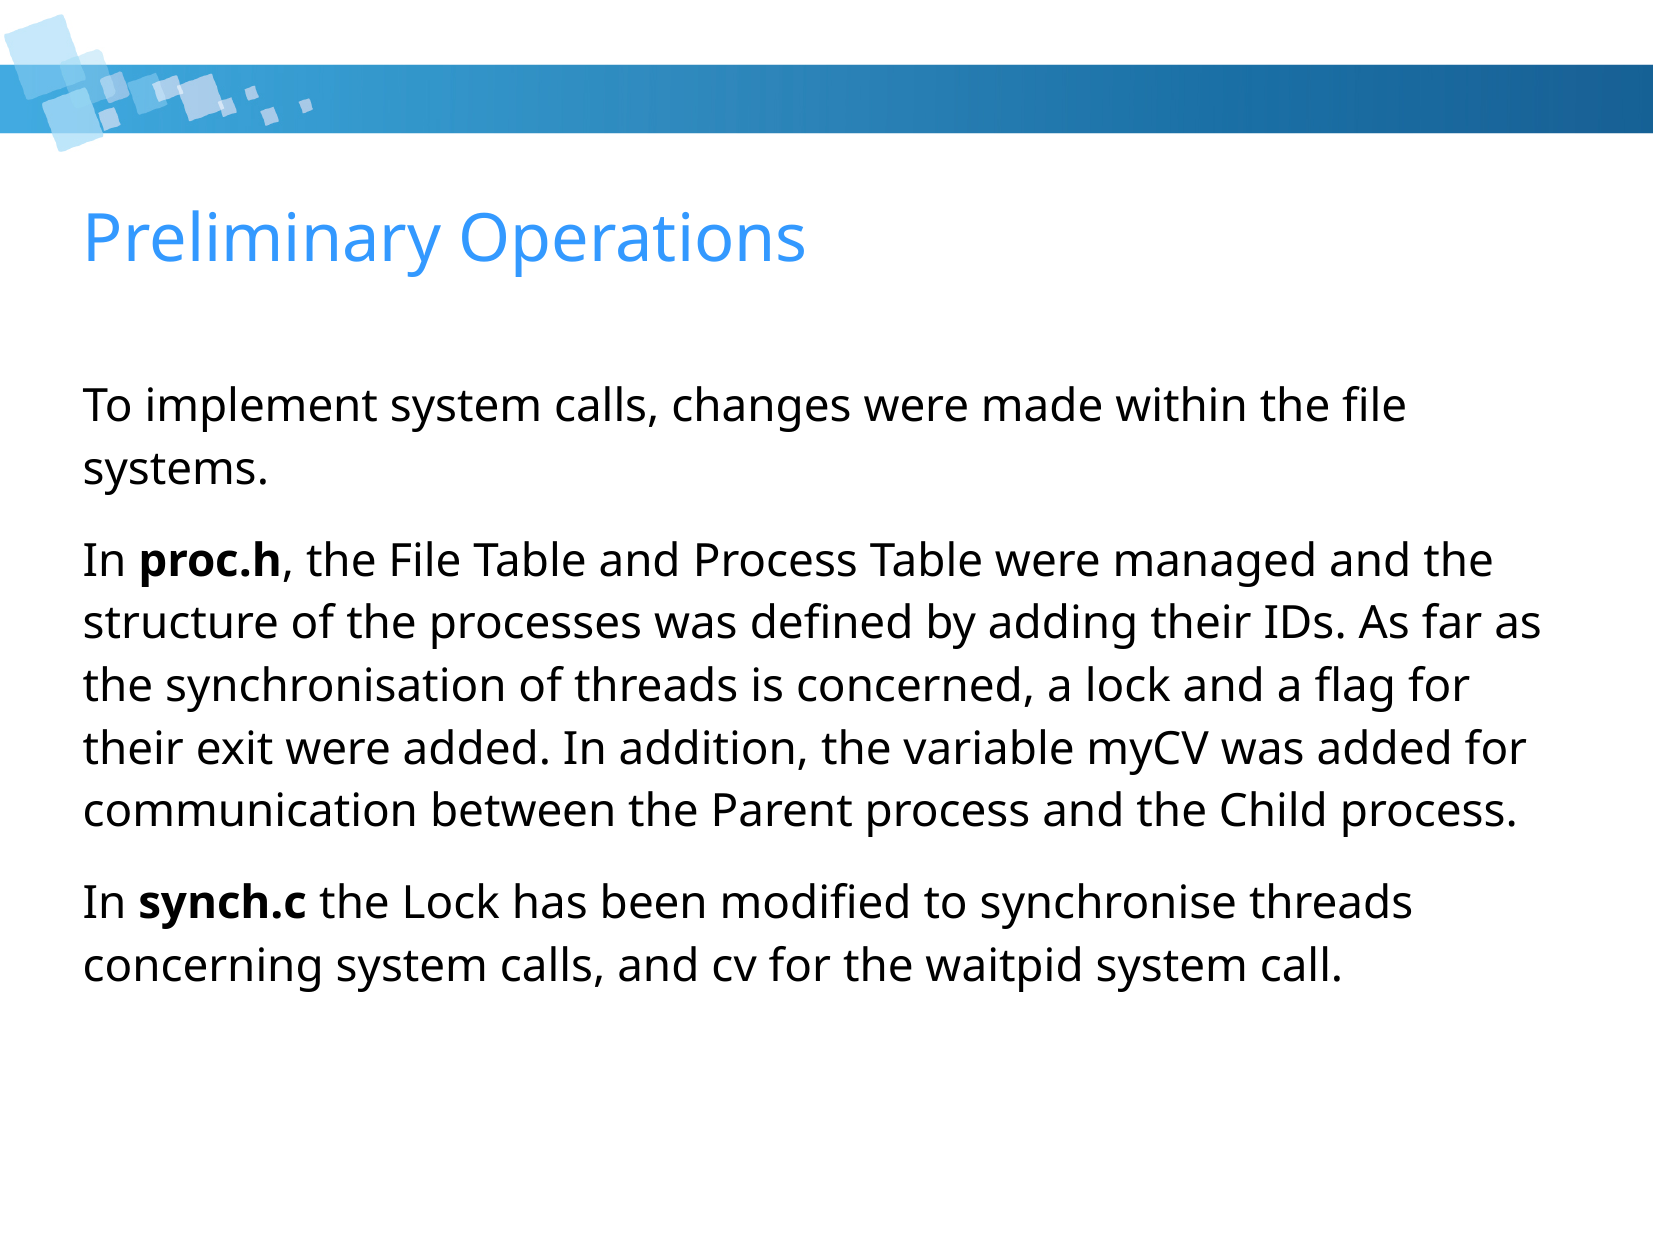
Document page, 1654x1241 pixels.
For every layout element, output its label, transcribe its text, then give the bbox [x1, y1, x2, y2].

title Preliminary Operations [82, 132, 1571, 340]
list To implement system calls, changes were made within the file systems. In proc.h, the File Table and Process Table were managed and the structure of the processes was defined by adding their IDs. As far as the synchronisation of threads is concerned, a lock and a flag for their exit were added. In addition, the variable myCV was added for communication between the Parent process and the Child process. In synch.c the Lock has been modified to synchronise threads concerning system calls, and cv for the waitpid system call. [82, 372, 1571, 1093]
picture [0, 0, 1653, 1238]
